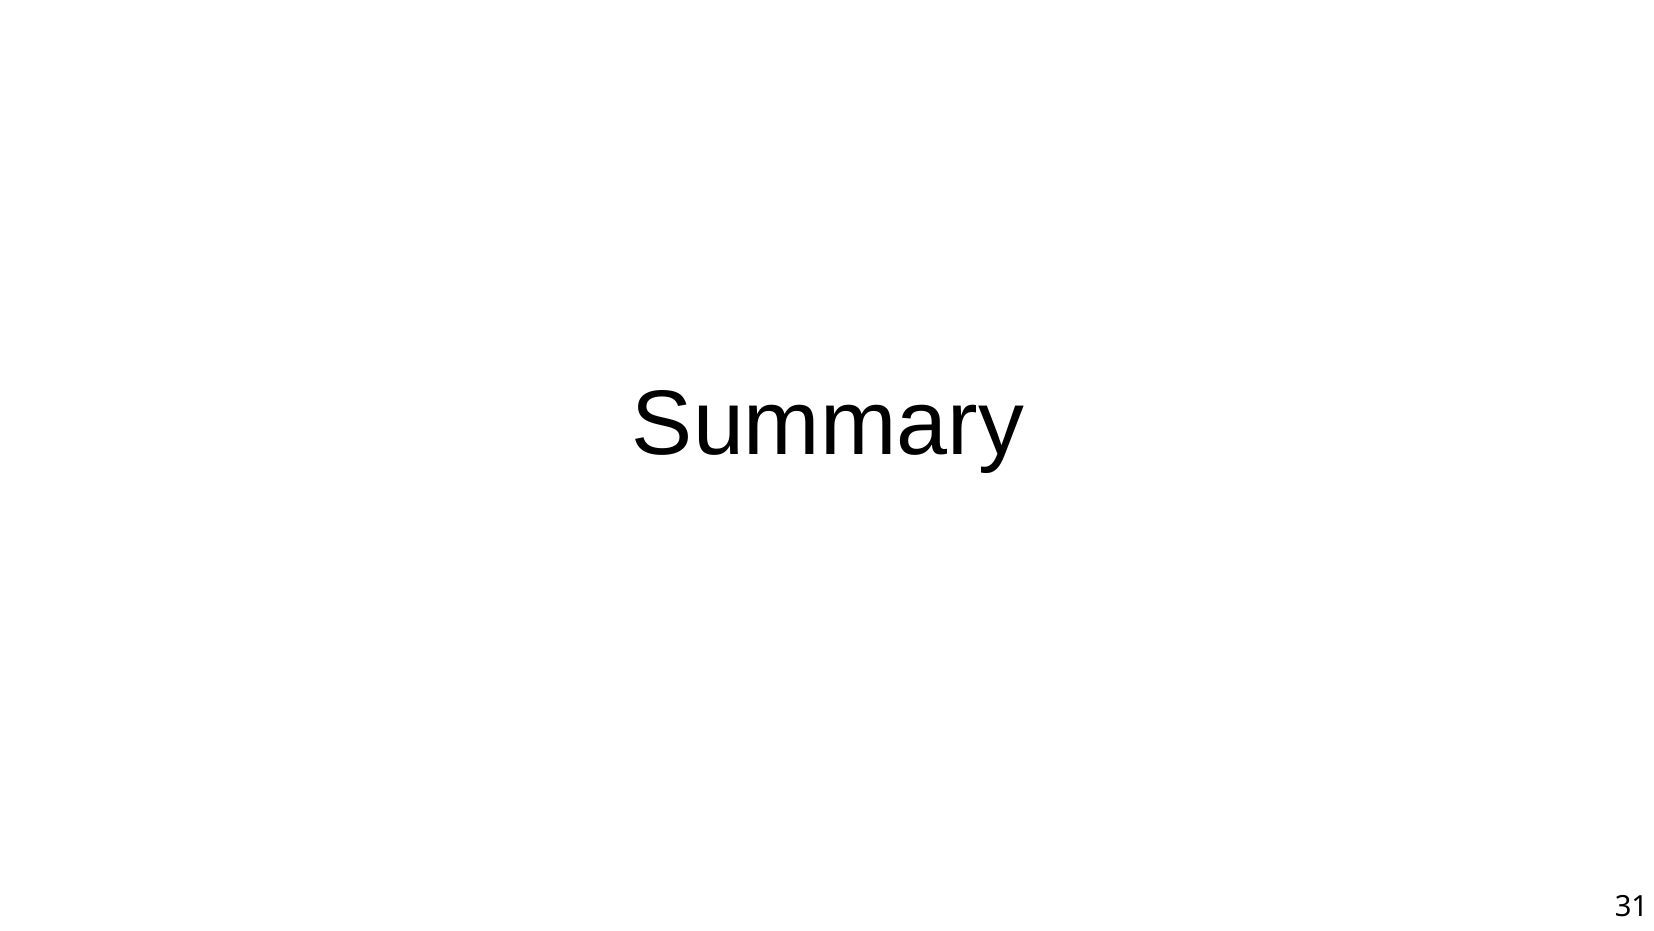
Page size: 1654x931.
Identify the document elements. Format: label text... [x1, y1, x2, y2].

title Summary [0, 320, 1654, 526]
